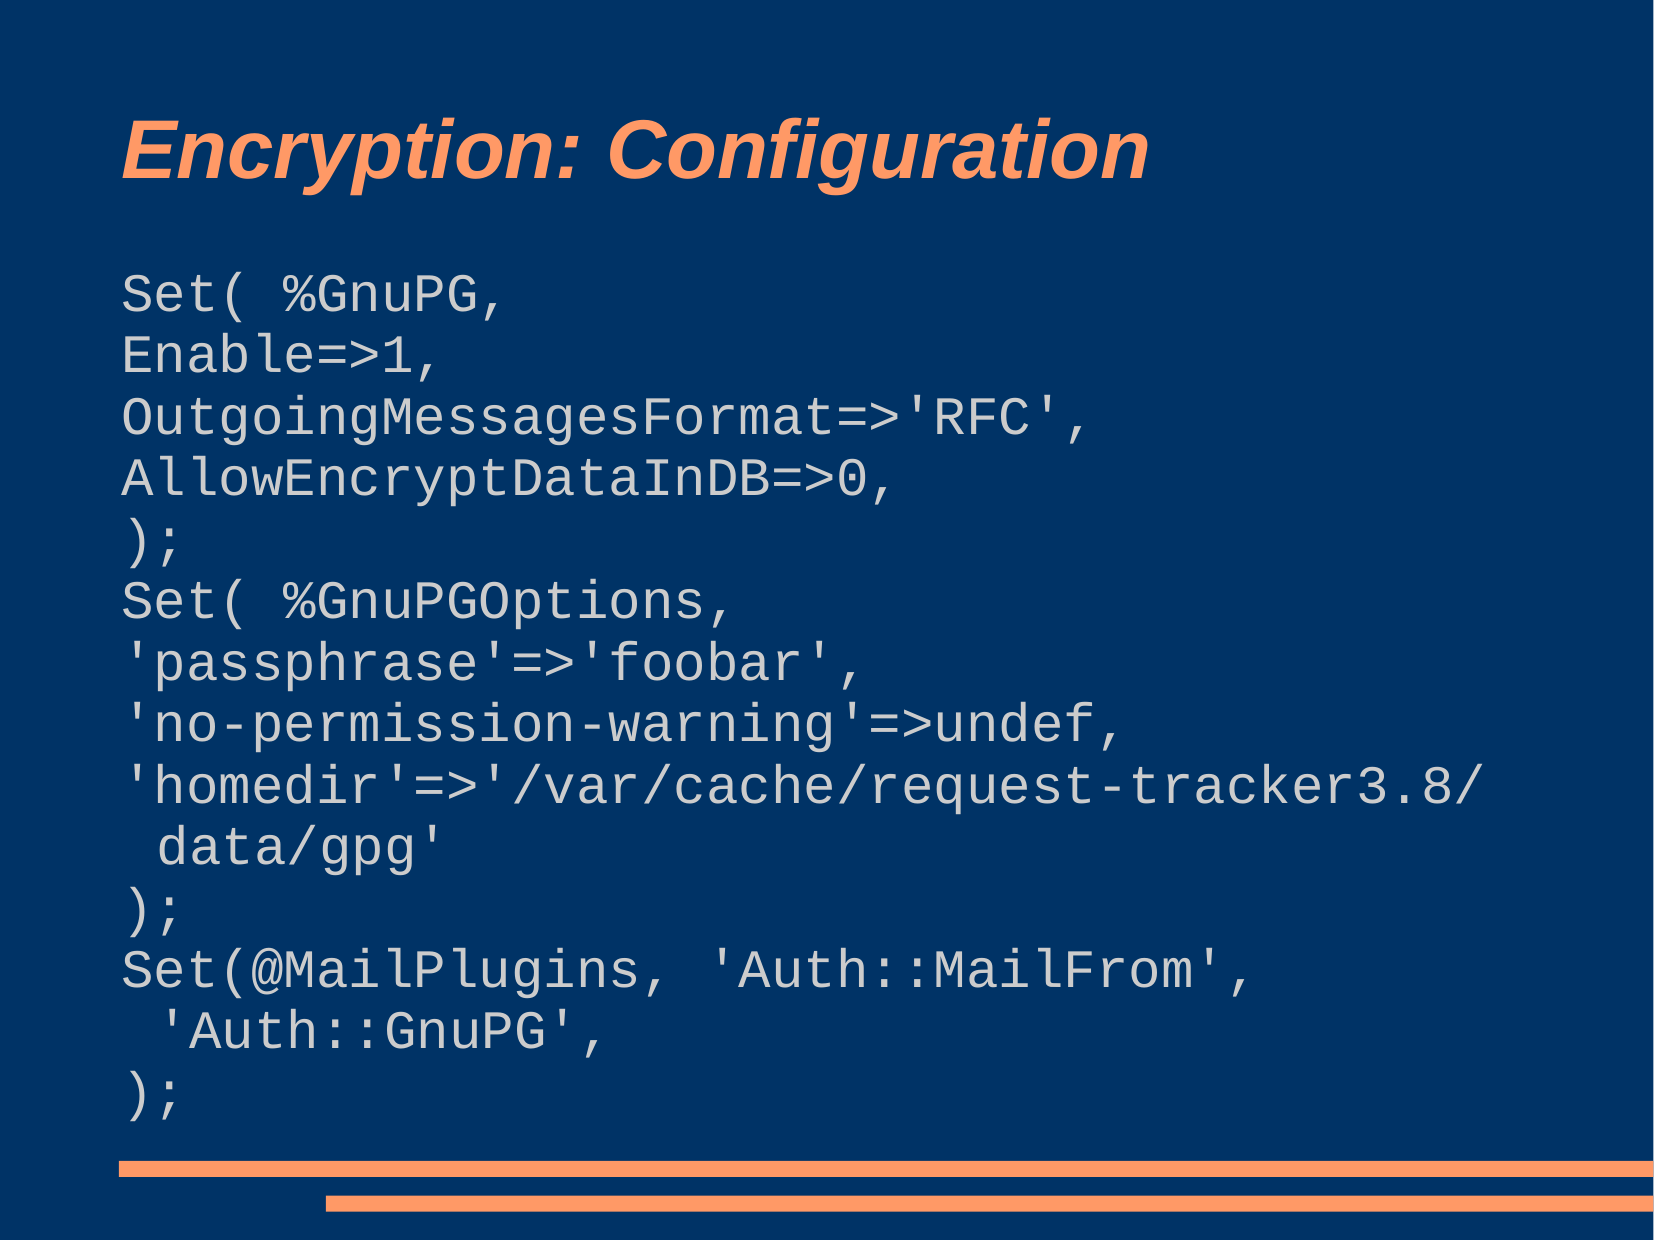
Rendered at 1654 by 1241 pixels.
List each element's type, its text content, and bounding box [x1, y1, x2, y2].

subtitle Set( %GnuPG, Enable=>1, OutgoingMessagesFormat=>'RFC', AllowEncryptDataInDB=>0, ); Set( %GnuPGOptions, 'passphrase'=>'foobar', 'no-permission-warning'=>undef, 'homedir'=>'/var/cache/request-tracker3.8/data/gpg' ); Set(@MailPlugins, 'Auth::MailFrom', 'Auth::GnuPG', ); [121, 265, 1561, 1189]
title Encryption: Configuration [121, 46, 1534, 254]
